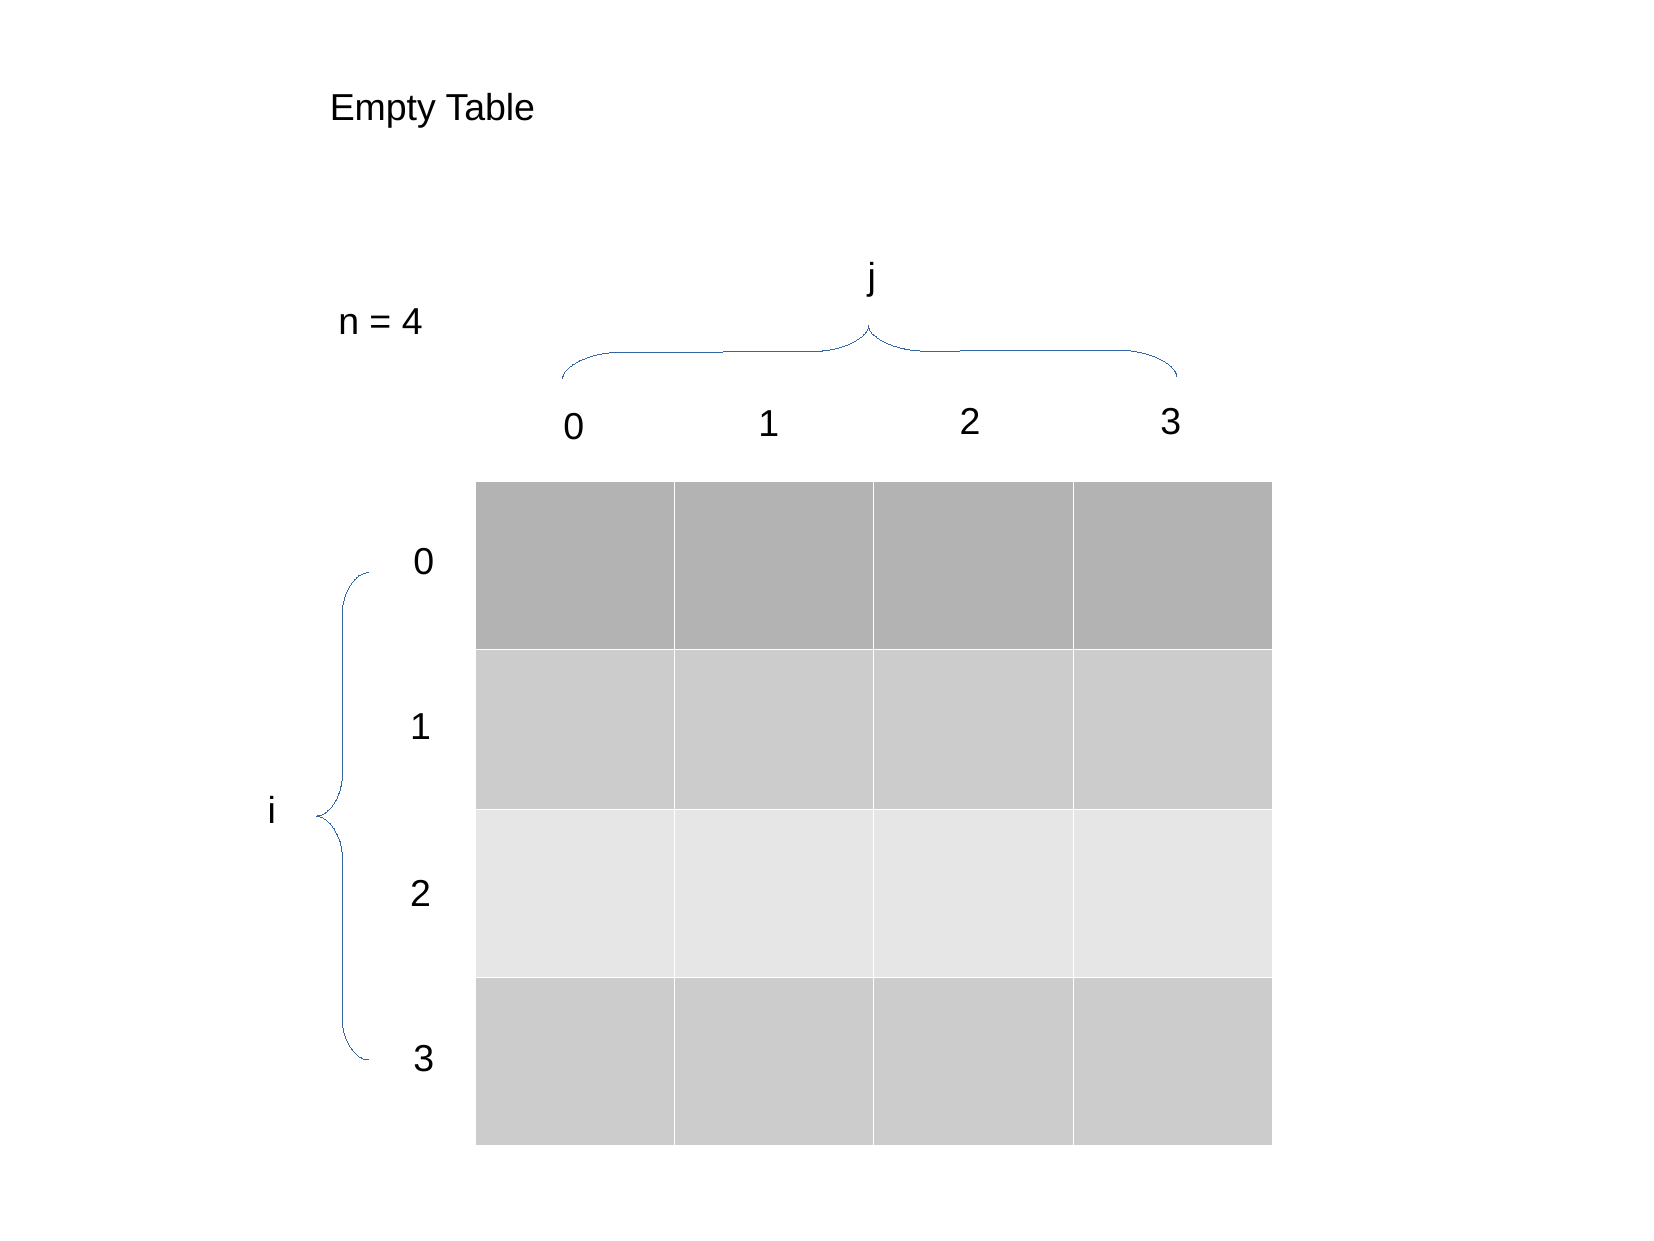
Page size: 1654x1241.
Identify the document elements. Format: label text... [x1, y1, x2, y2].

text_box n = 4 [323, 293, 534, 400]
text_box j [852, 247, 939, 331]
table_cell [476, 978, 674, 1145]
table_cell [1074, 810, 1272, 977]
table_cell [874, 810, 1073, 977]
text_box 1 [743, 394, 868, 502]
text_box i [252, 782, 339, 865]
text_box 1 [395, 698, 519, 805]
text_box 3 [1145, 393, 1269, 501]
table_header [1074, 482, 1272, 649]
table_cell [675, 810, 873, 977]
table_cell [675, 650, 873, 809]
table_header [476, 482, 674, 649]
table_cell [874, 978, 1073, 1145]
table_cell [1074, 650, 1272, 809]
text_box Empty Table [315, 79, 676, 186]
text_box 2 [944, 393, 1069, 501]
table_cell [476, 810, 674, 977]
table_header [675, 482, 873, 649]
text_box 3 [398, 1029, 523, 1137]
text_box 0 [398, 533, 523, 640]
table_cell [476, 650, 674, 809]
table_cell [1074, 978, 1272, 1145]
text_box 0 [548, 398, 673, 505]
table_cell [874, 650, 1073, 809]
table_header [874, 482, 1073, 649]
table_cell [675, 978, 873, 1145]
text_box 2 [395, 864, 519, 972]
